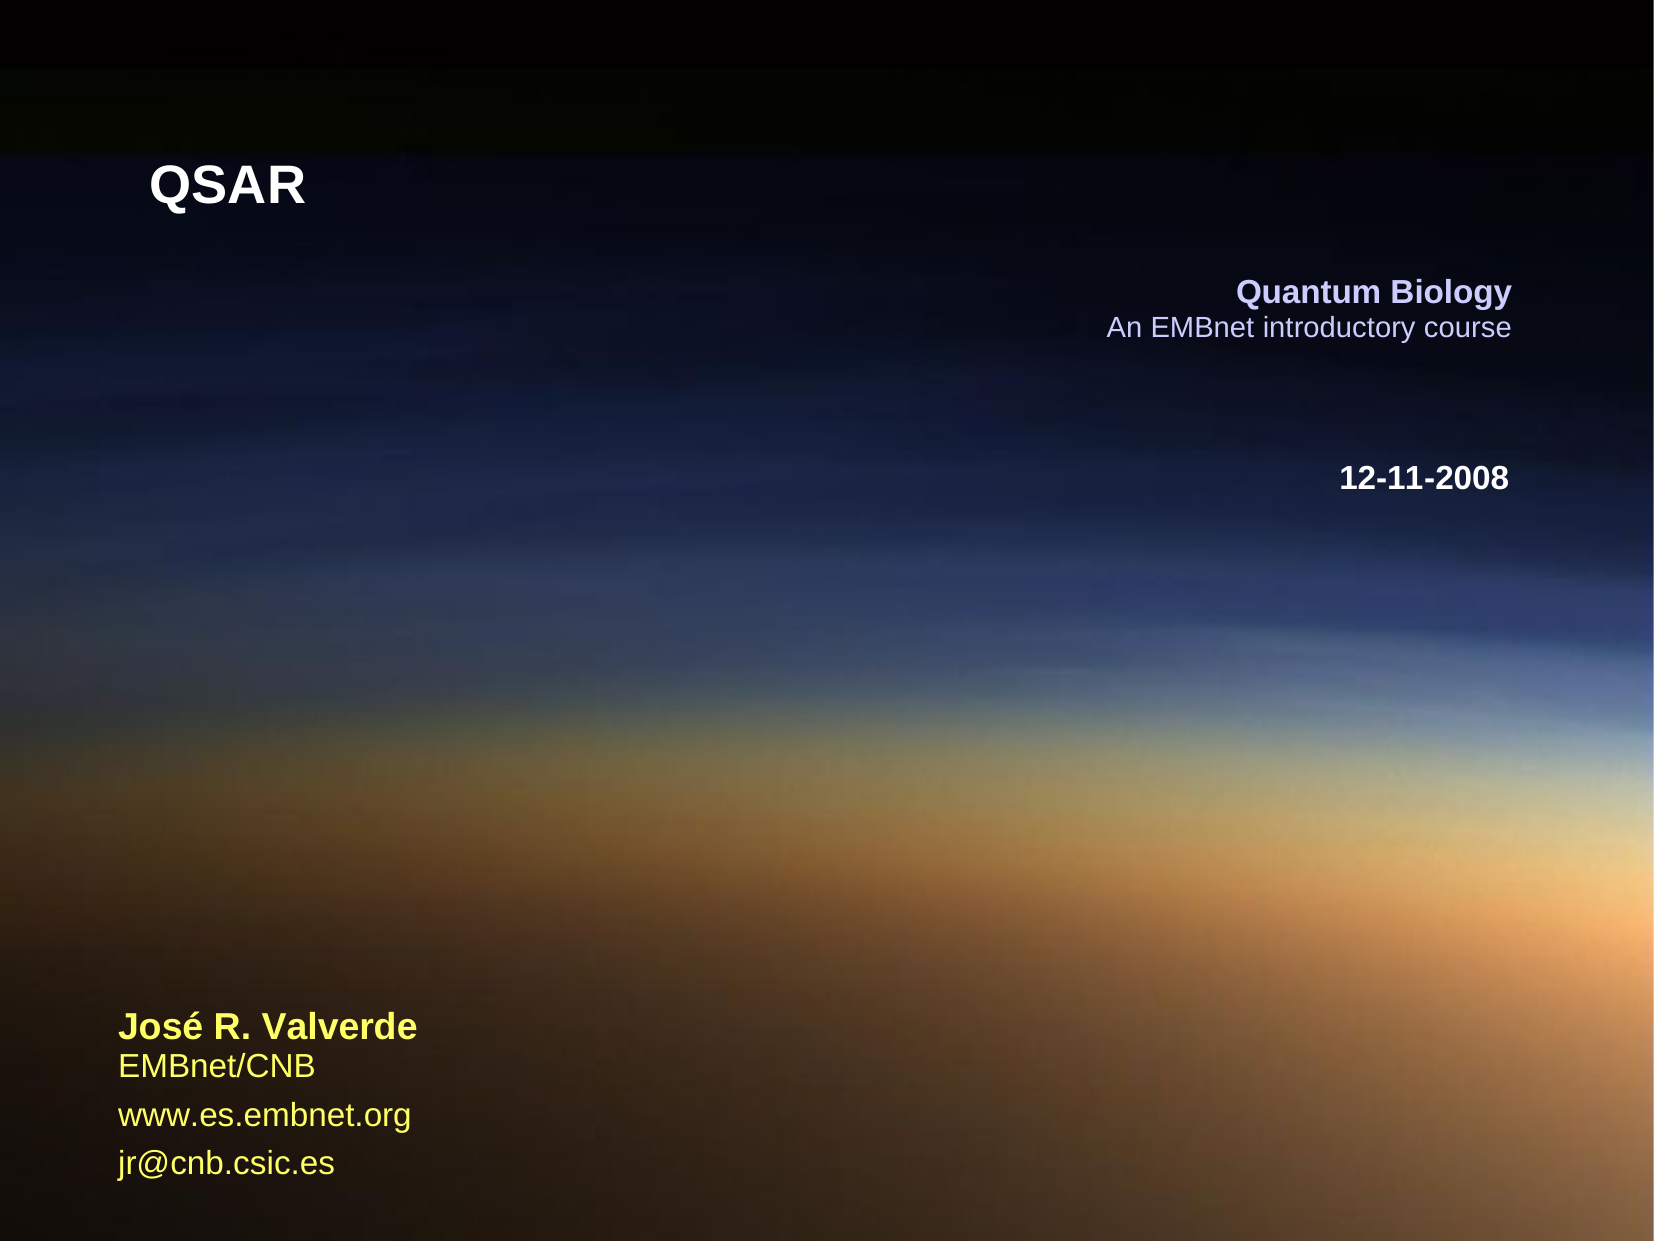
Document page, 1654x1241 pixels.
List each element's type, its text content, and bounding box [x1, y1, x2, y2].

title QSAR [149, 118, 945, 252]
picture [0, 0, 1654, 1241]
